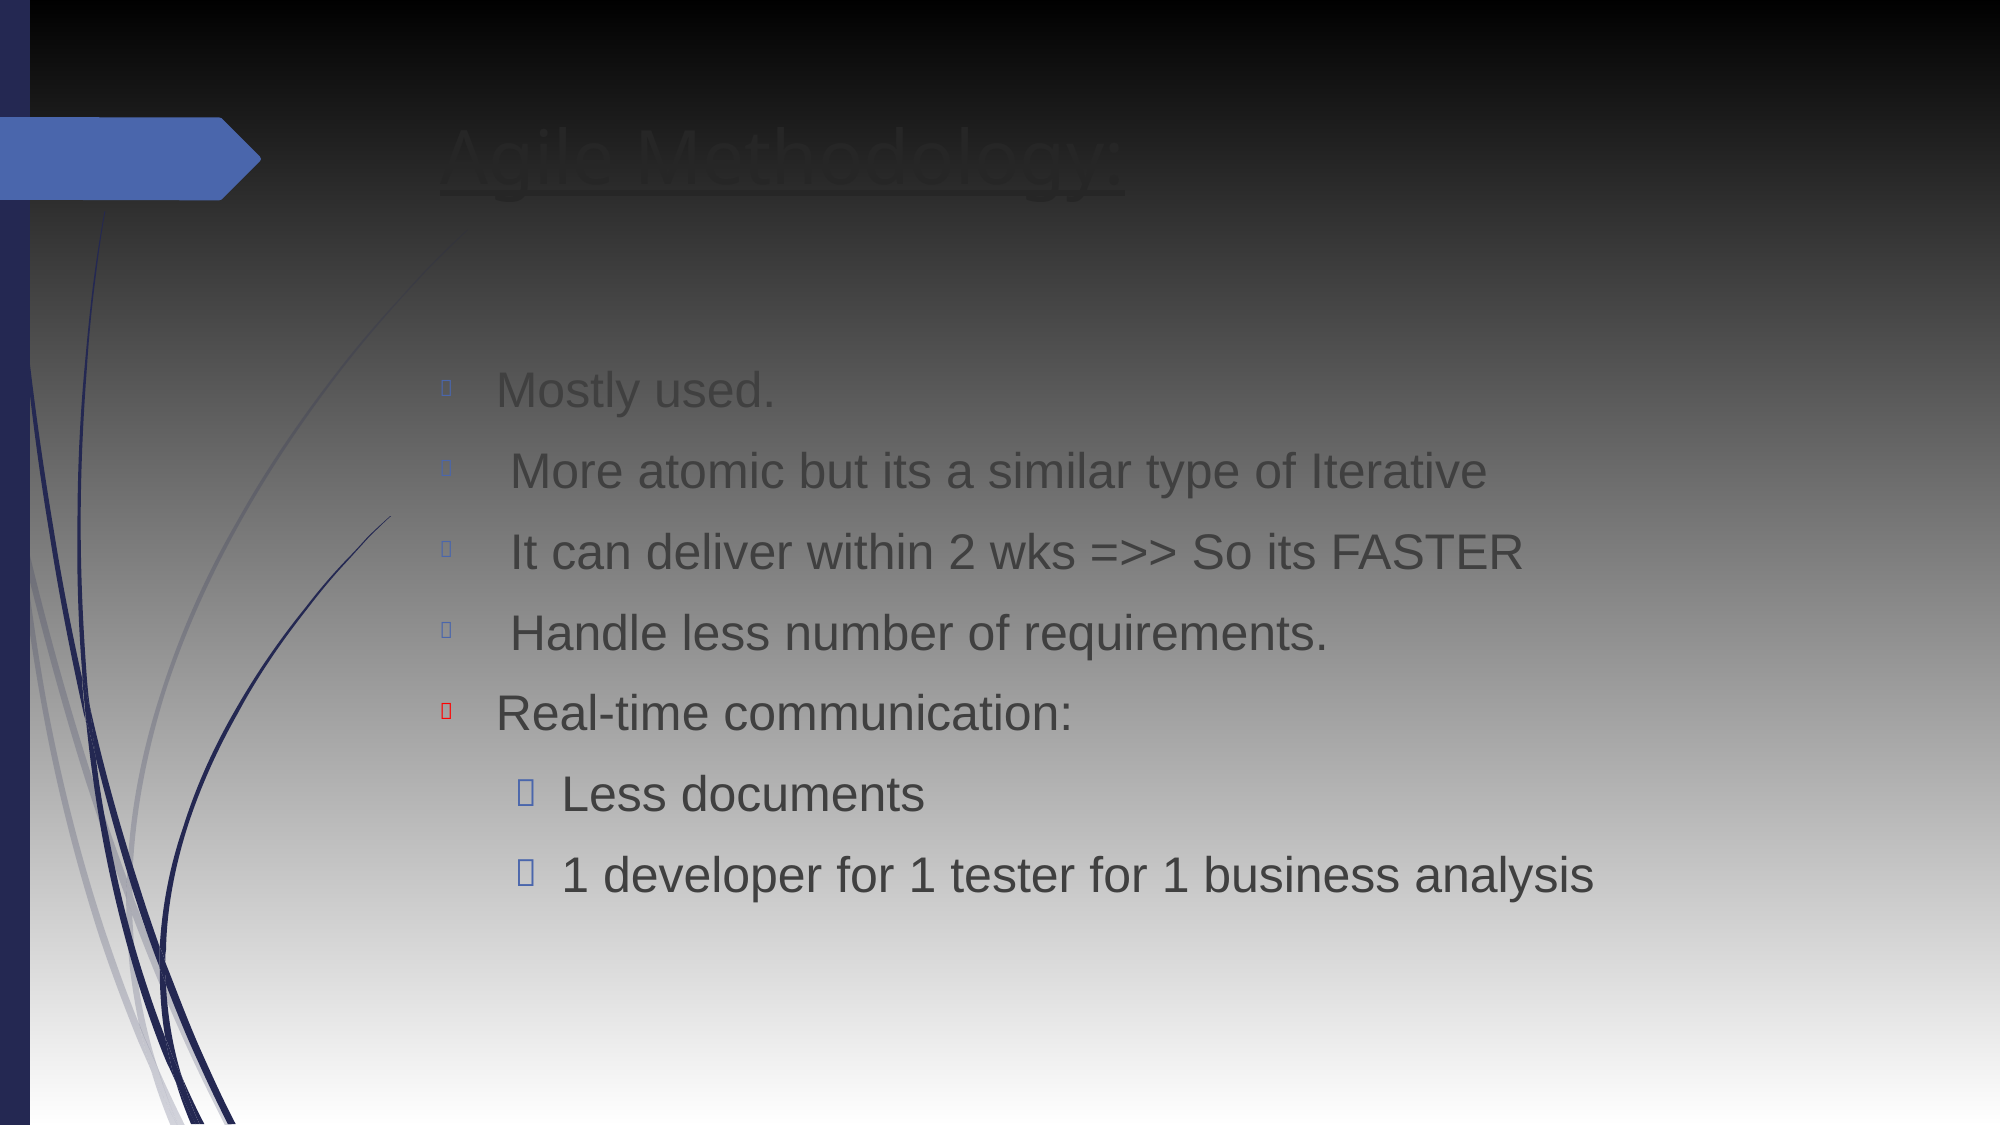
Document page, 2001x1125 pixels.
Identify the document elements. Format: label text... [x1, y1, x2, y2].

list Mostly used. More atomic but its a similar type of Iterative It can deliver within 2 wks =>> So its FASTER Handle less number of requirements. Real-time communication: Less documents 1 developer for 1 tester for 1 business analysis [424, 350, 1888, 970]
title Agile Methodology: [425, 102, 1888, 313]
